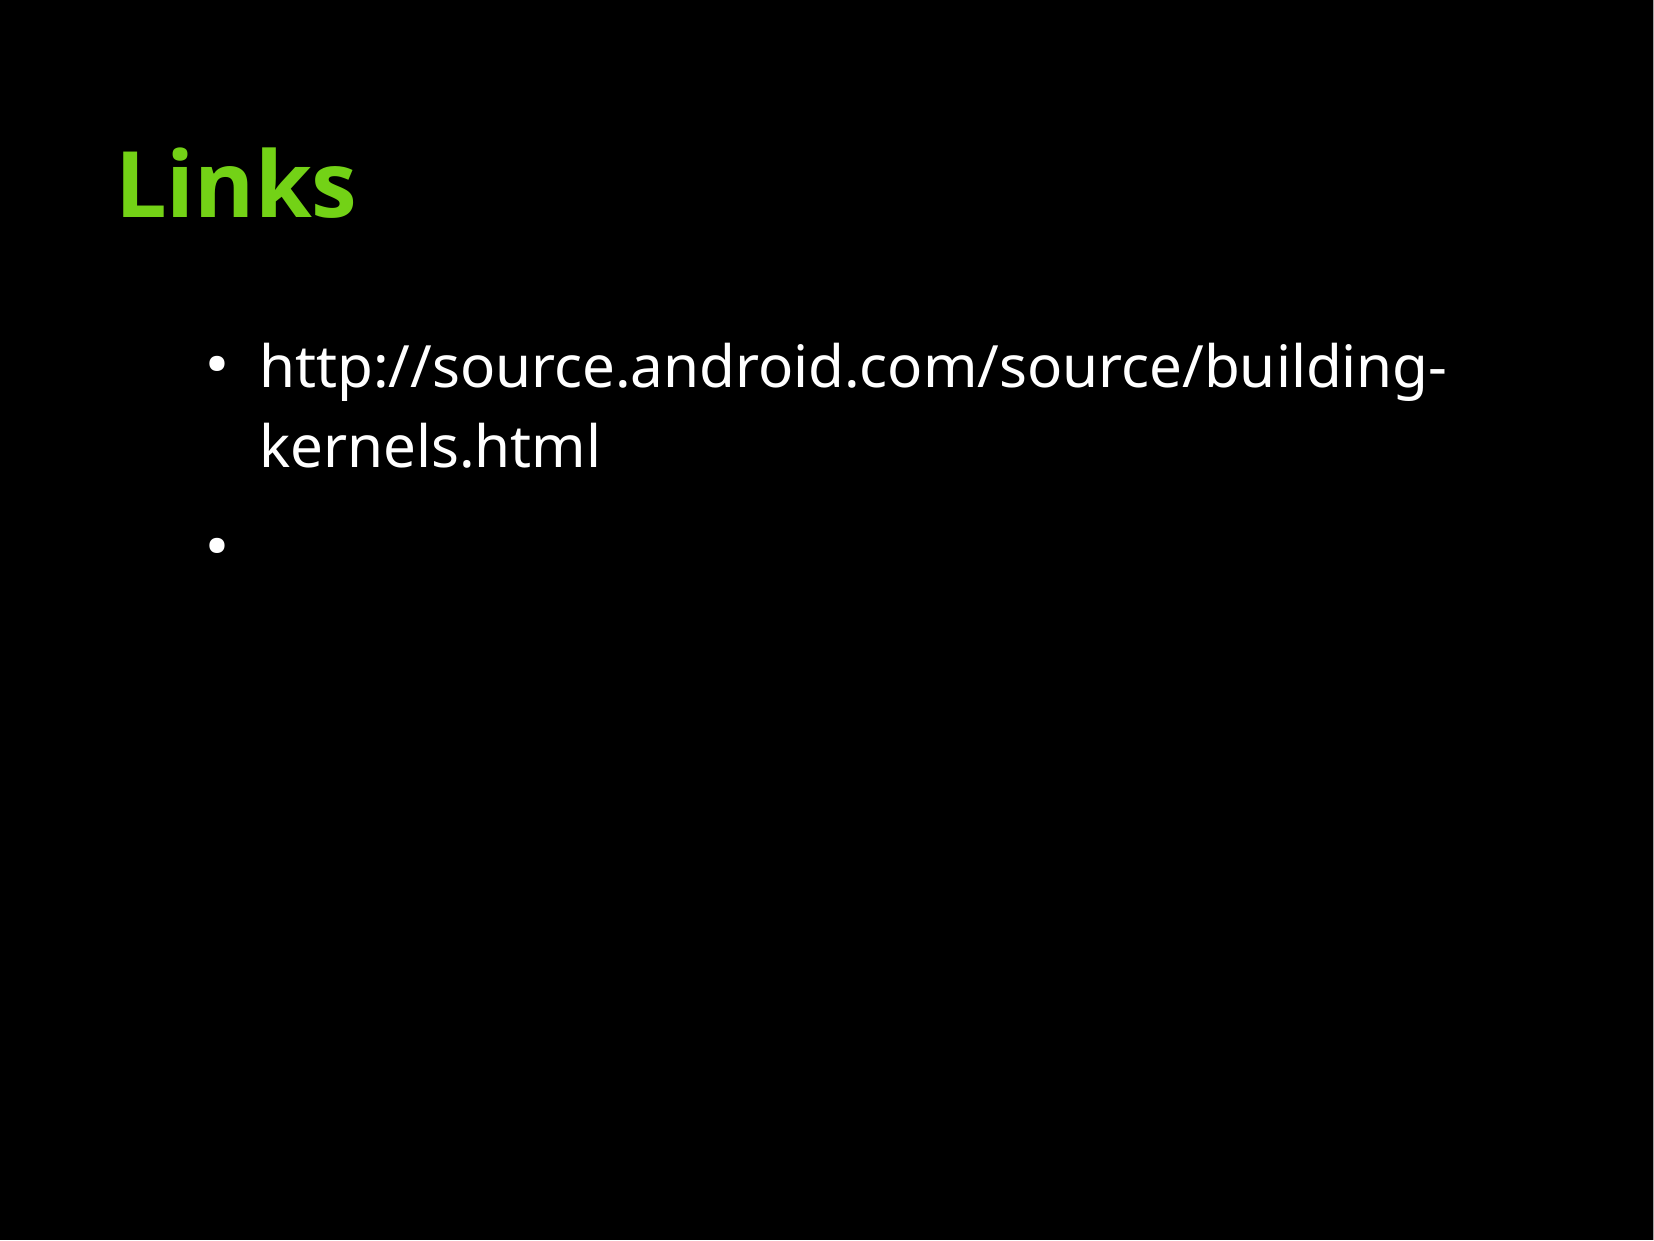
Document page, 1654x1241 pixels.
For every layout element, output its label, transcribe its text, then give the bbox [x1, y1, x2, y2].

list http://source.android.com/source/building-kernels.html [118, 325, 1536, 1145]
title Links [115, 78, 1539, 287]
